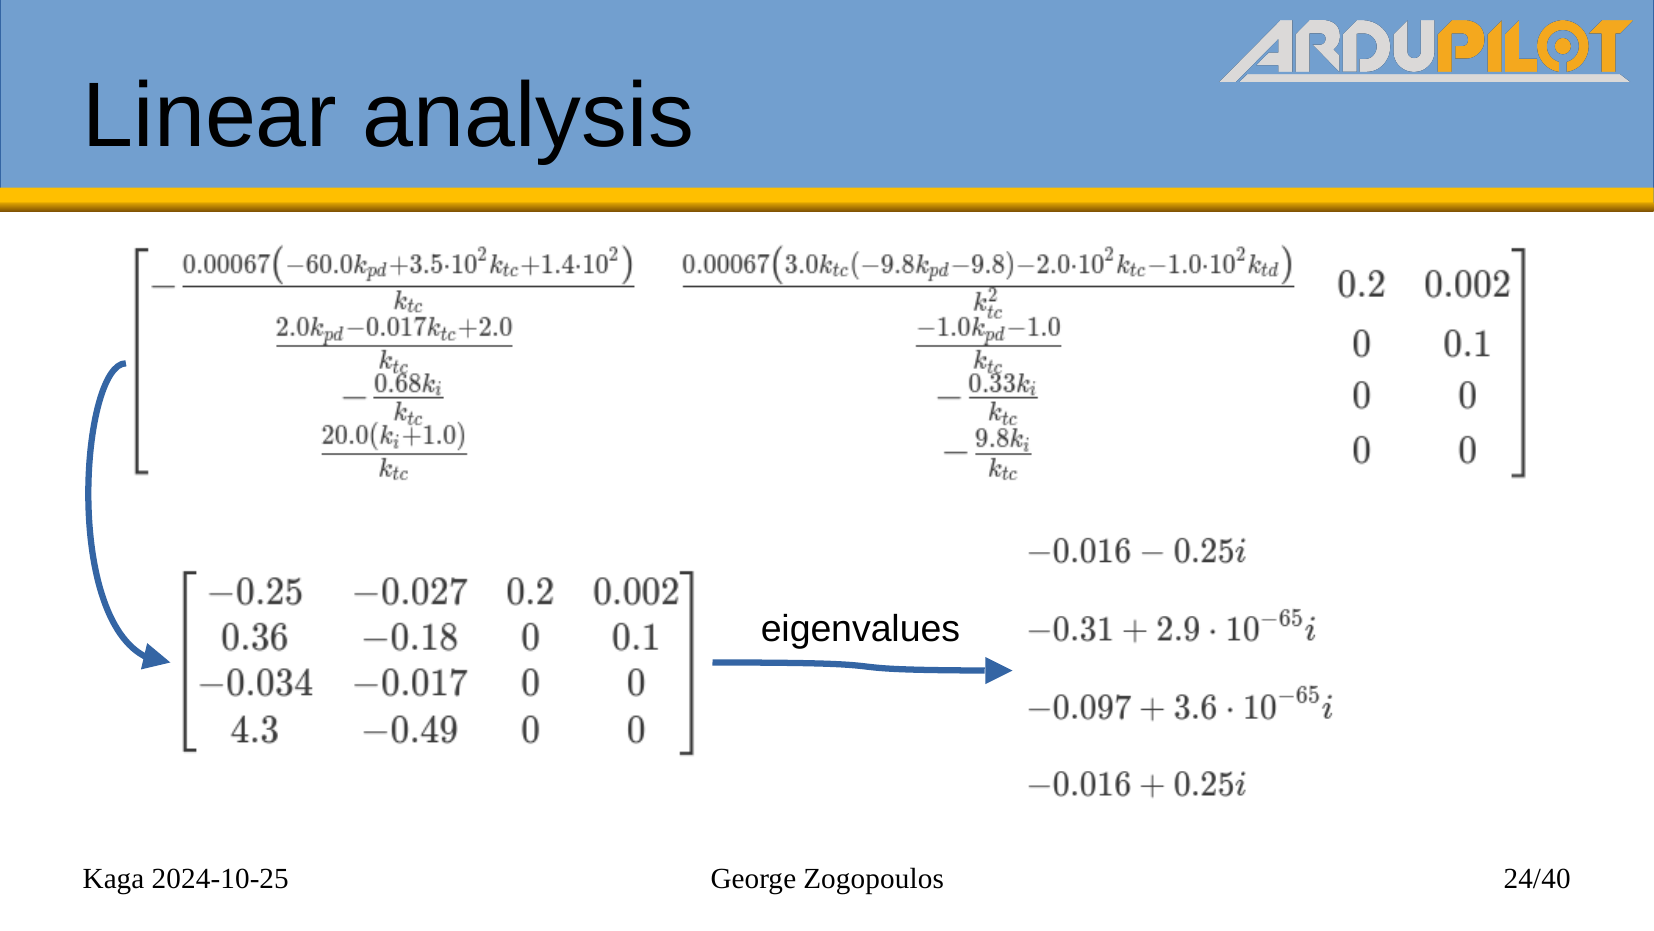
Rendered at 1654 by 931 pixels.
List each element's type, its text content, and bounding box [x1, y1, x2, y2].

picture [1012, 524, 1369, 817]
picture [1219, 20, 1633, 82]
text_box eigenvalues [746, 600, 976, 657]
title Linear analysis [82, 37, 1571, 193]
picture [125, 239, 1551, 488]
picture [170, 562, 713, 763]
